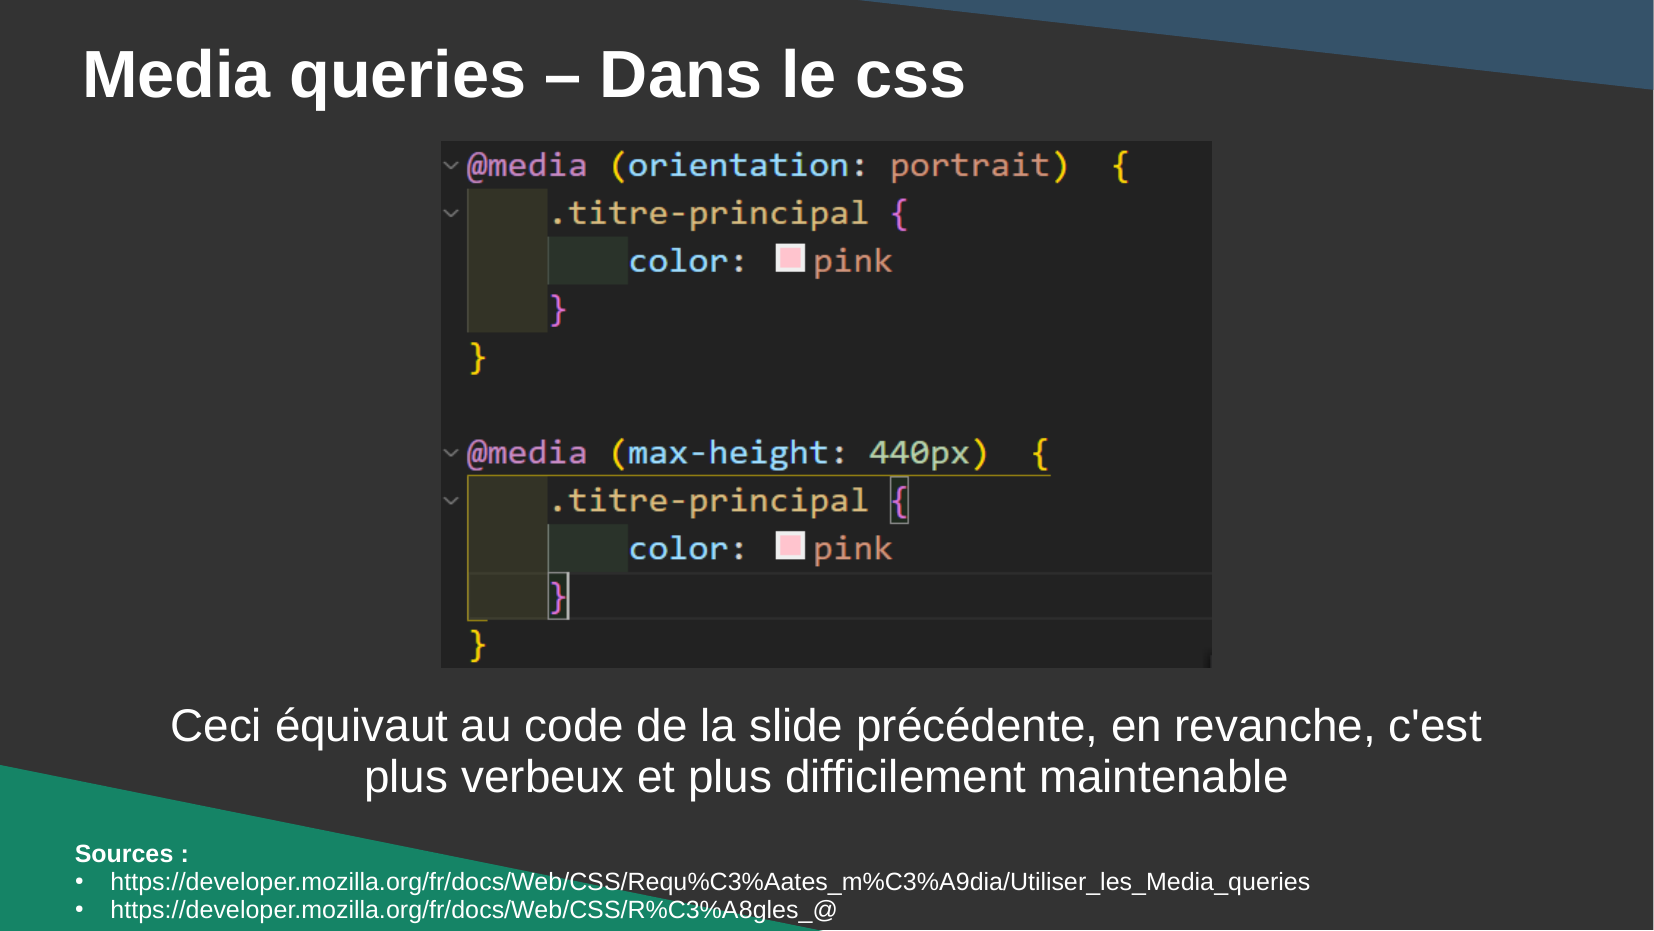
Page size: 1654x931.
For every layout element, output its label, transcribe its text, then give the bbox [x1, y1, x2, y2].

title Media queries – Dans le css [82, 37, 1571, 122]
title Ceci équivaut au code de la slide précédente, en revanche, c'est plus verbeux et plus difficilement maintenable [159, 699, 1495, 803]
picture [441, 141, 1212, 668]
text_box Sources : https://developer.mozilla.org/fr/docs/Web/CSS/Requ%C3%Aates_m%C3%A9dia/Utiliser_les_Media_queries https://developer.mozilla.org/fr/docs/Web/CSS/R%C3%A8gles_@ [60, 832, 1546, 931]
text_box [858, 0, 1654, 90]
text_box [0, 764, 333, 931]
